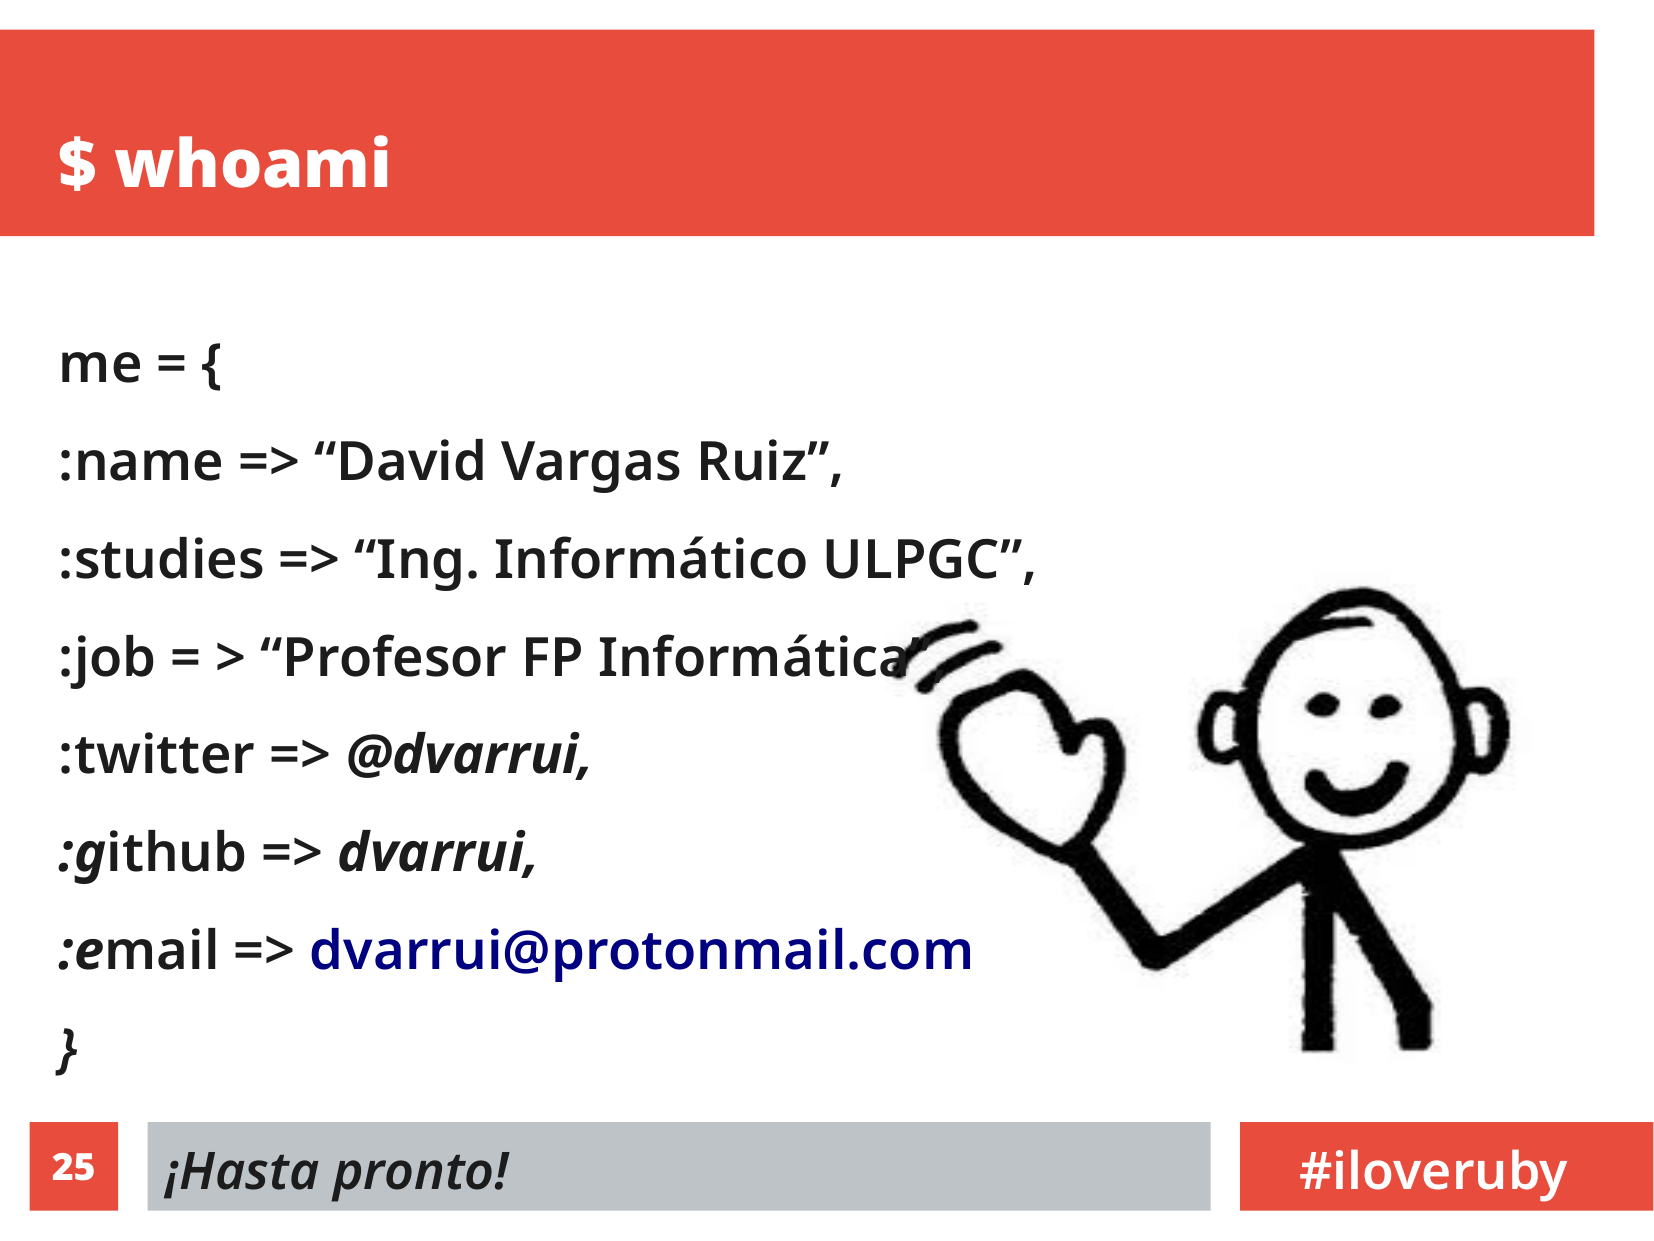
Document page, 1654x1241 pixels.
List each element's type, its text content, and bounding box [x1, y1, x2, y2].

list #iloveruby [1299, 1133, 1607, 1205]
list ¡Hasta pronto! [165, 1133, 1182, 1205]
picture [1063, 566, 1583, 1063]
title $ whoami [59, 59, 1595, 207]
list me = { :name => “David Vargas Ruiz”, :studies => “Ing. Informático ULPGC”, :job = > “Profesor FP Informática”, :twitter => @dvarrui, :github => dvarrui, :email => dvarrui@protonmail.com } [59, 324, 1063, 1093]
